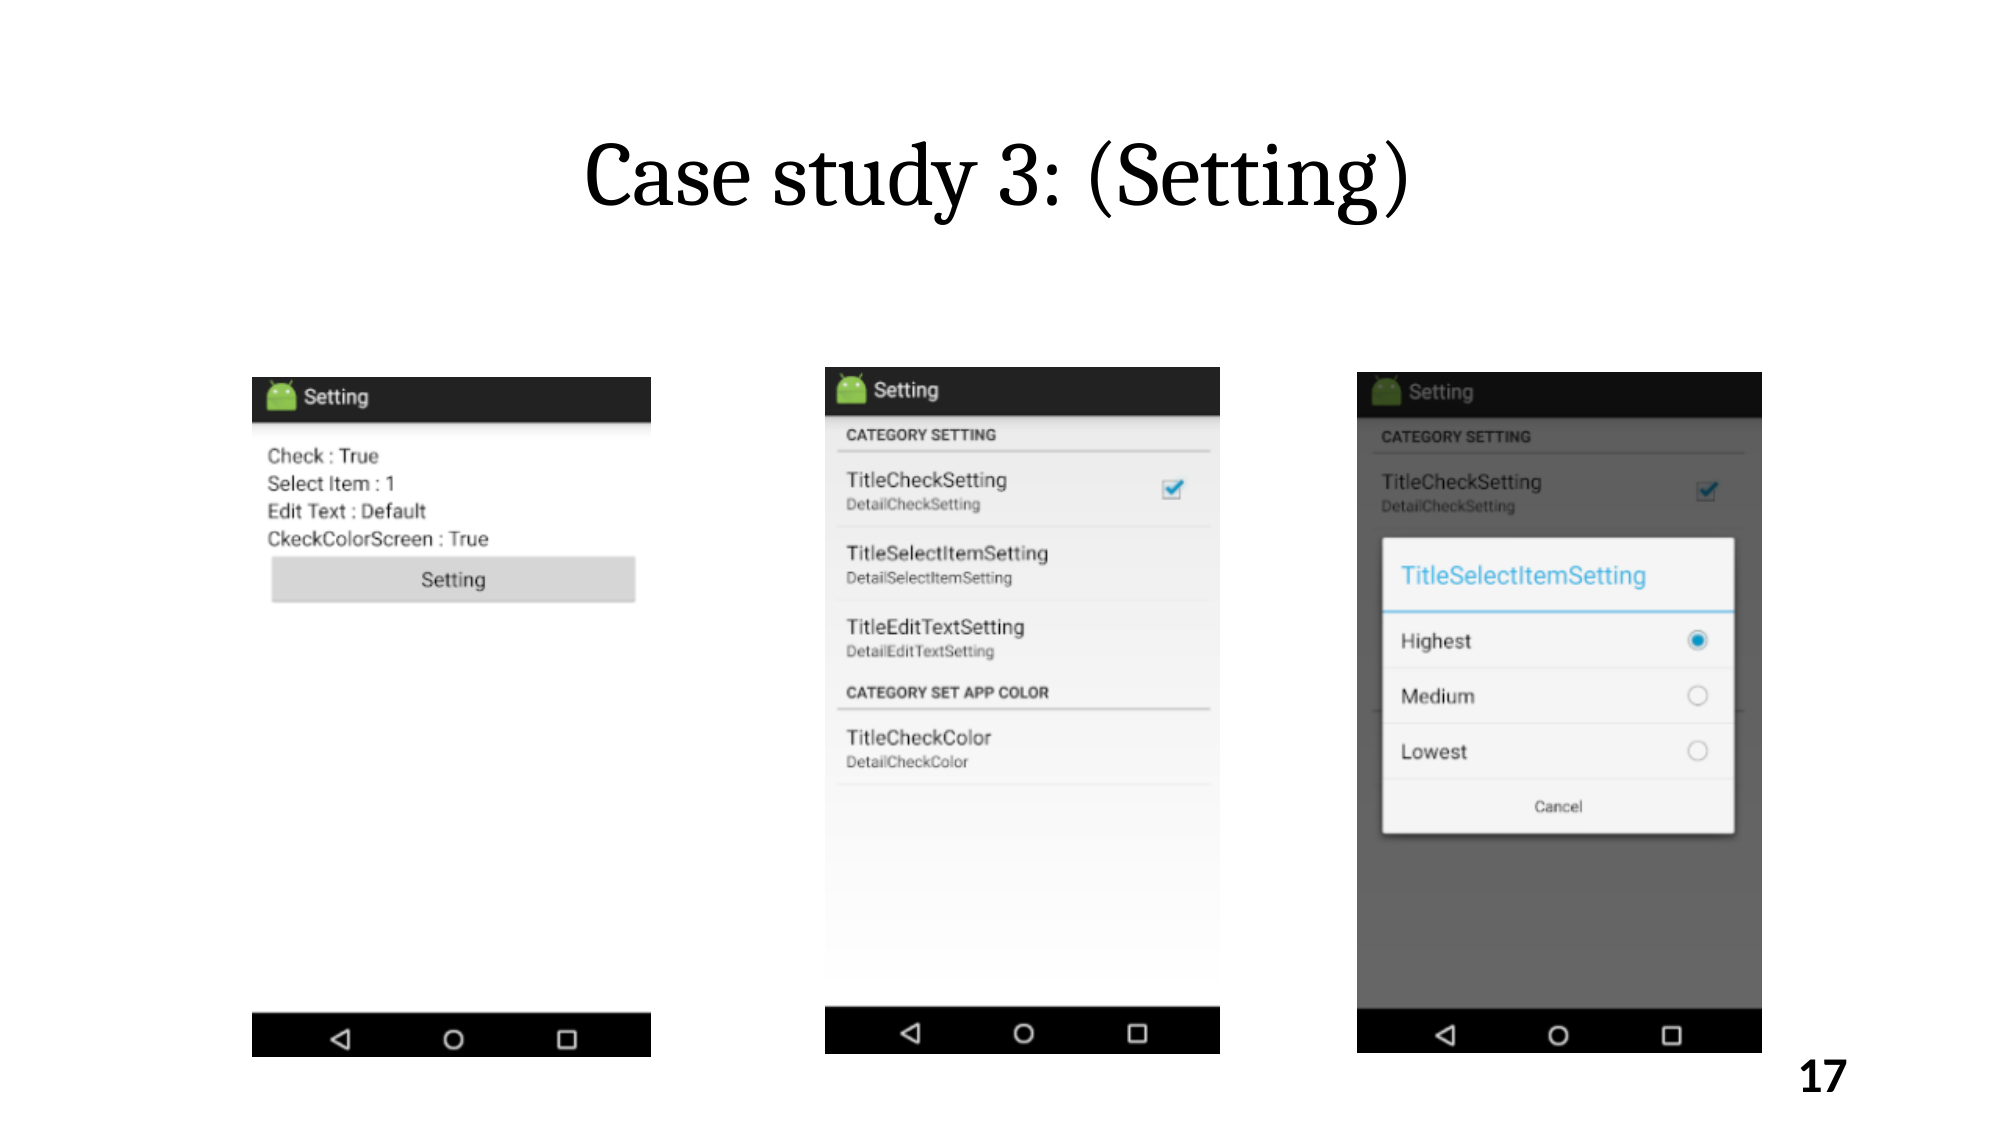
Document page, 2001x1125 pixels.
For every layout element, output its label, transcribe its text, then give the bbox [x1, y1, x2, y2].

picture [1357, 372, 1762, 1053]
picture [825, 367, 1220, 1054]
text_box <number> [1412, 1042, 1863, 1103]
picture [252, 377, 651, 1057]
text_box Case study 3: (Setting) [137, 59, 1863, 278]
